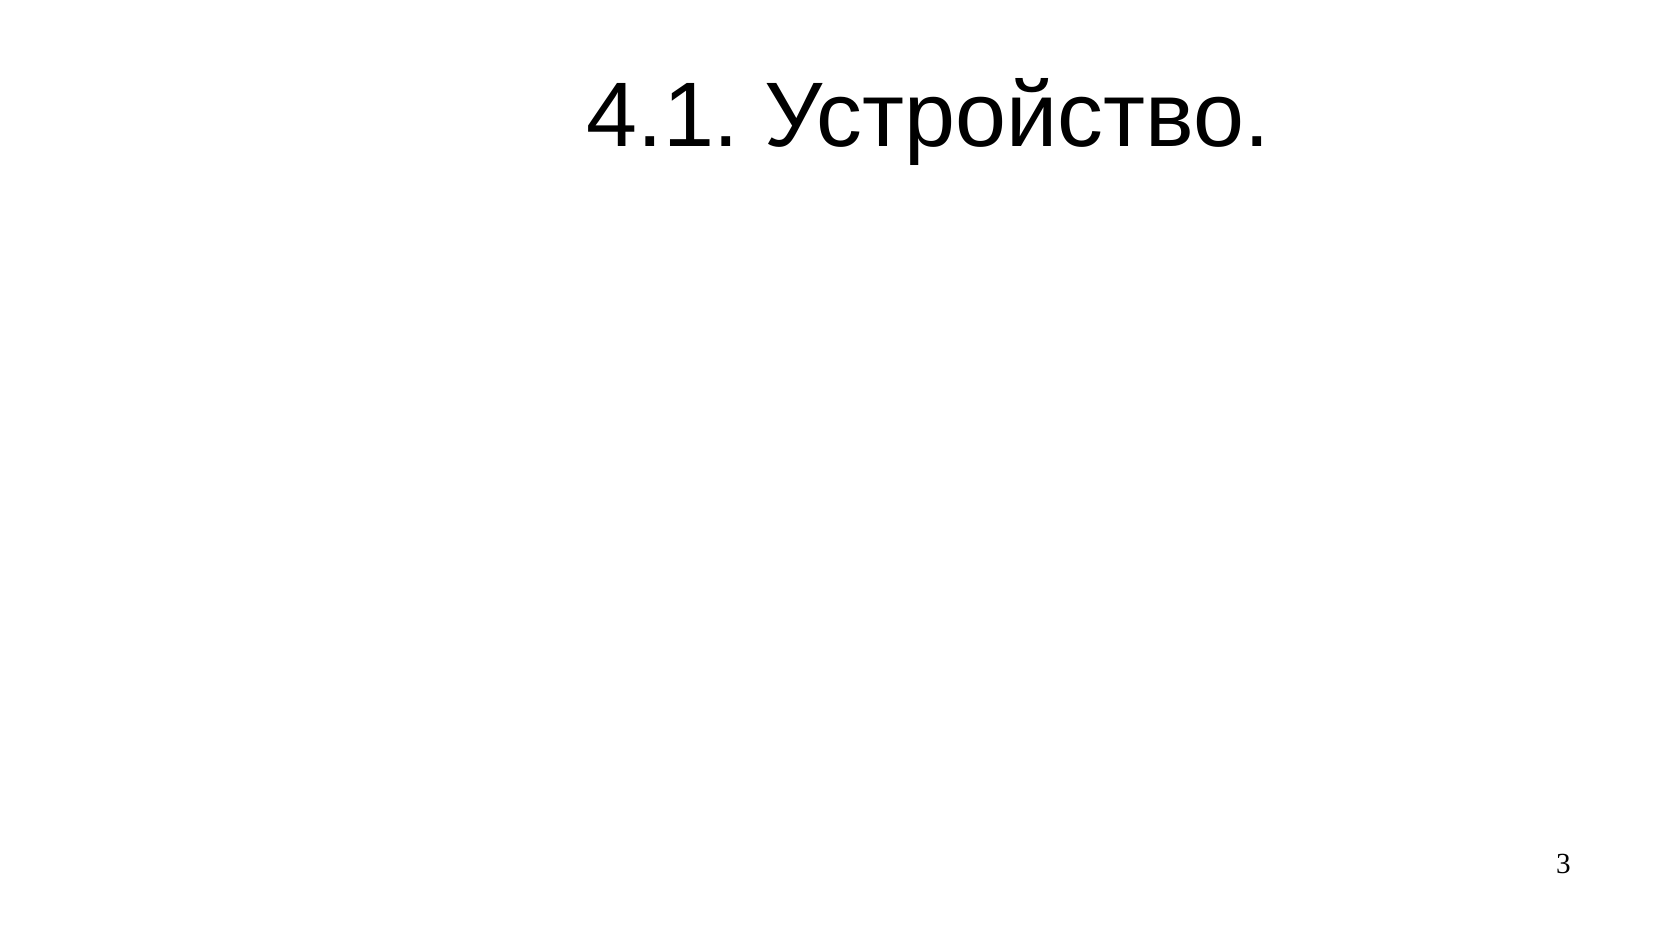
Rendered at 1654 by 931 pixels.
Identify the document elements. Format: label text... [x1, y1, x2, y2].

title 4.1. Устройство. [82, 37, 1571, 193]
